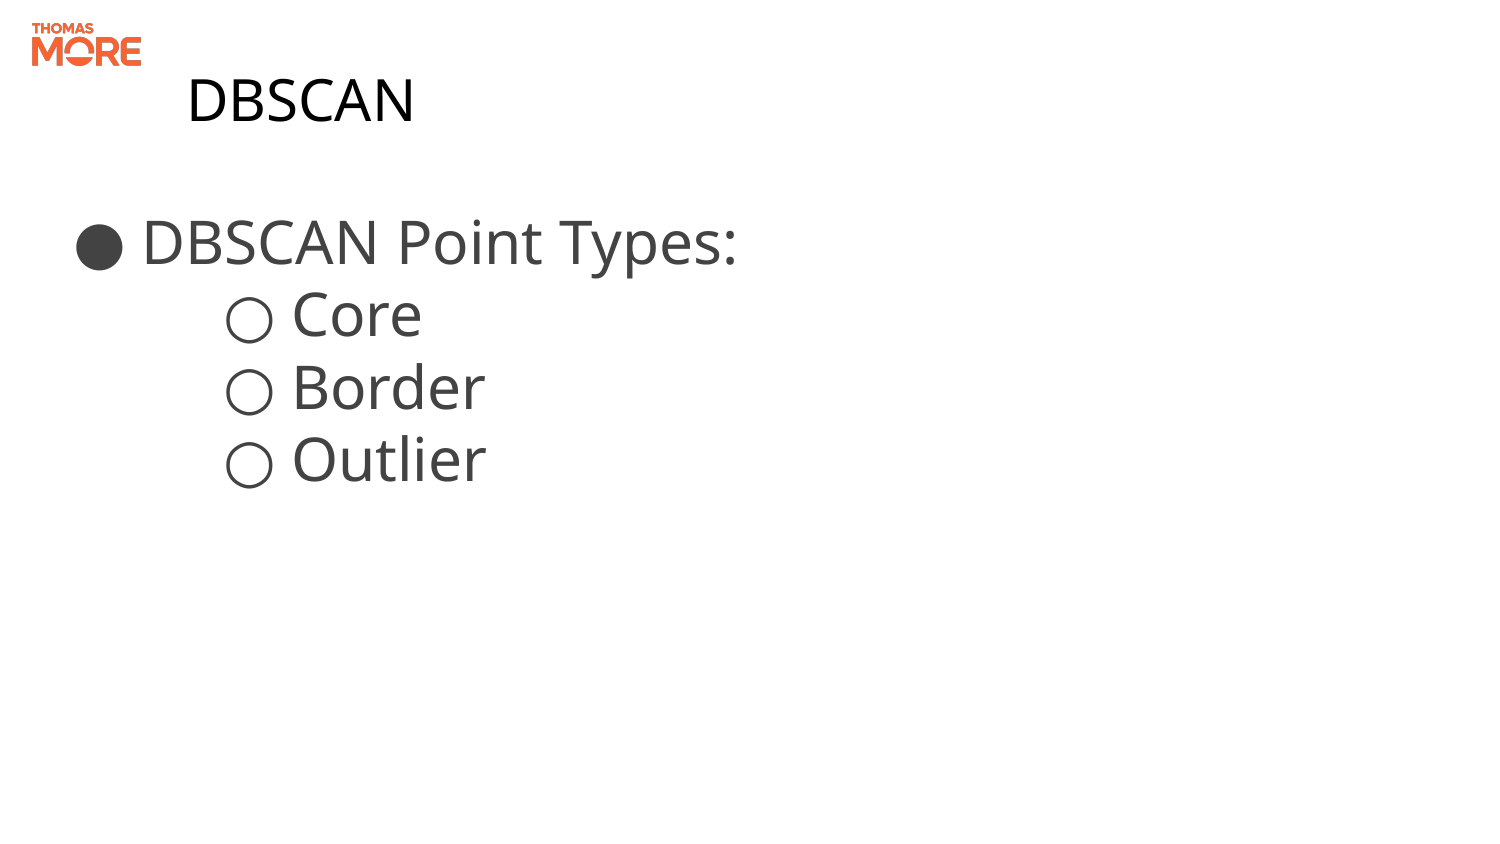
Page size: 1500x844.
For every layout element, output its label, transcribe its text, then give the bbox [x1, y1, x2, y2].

title DBSCAN [171, 48, 1449, 143]
picture [22, 13, 151, 76]
list DBSCAN Point Types: Core Border Outlier [51, 189, 1476, 750]
